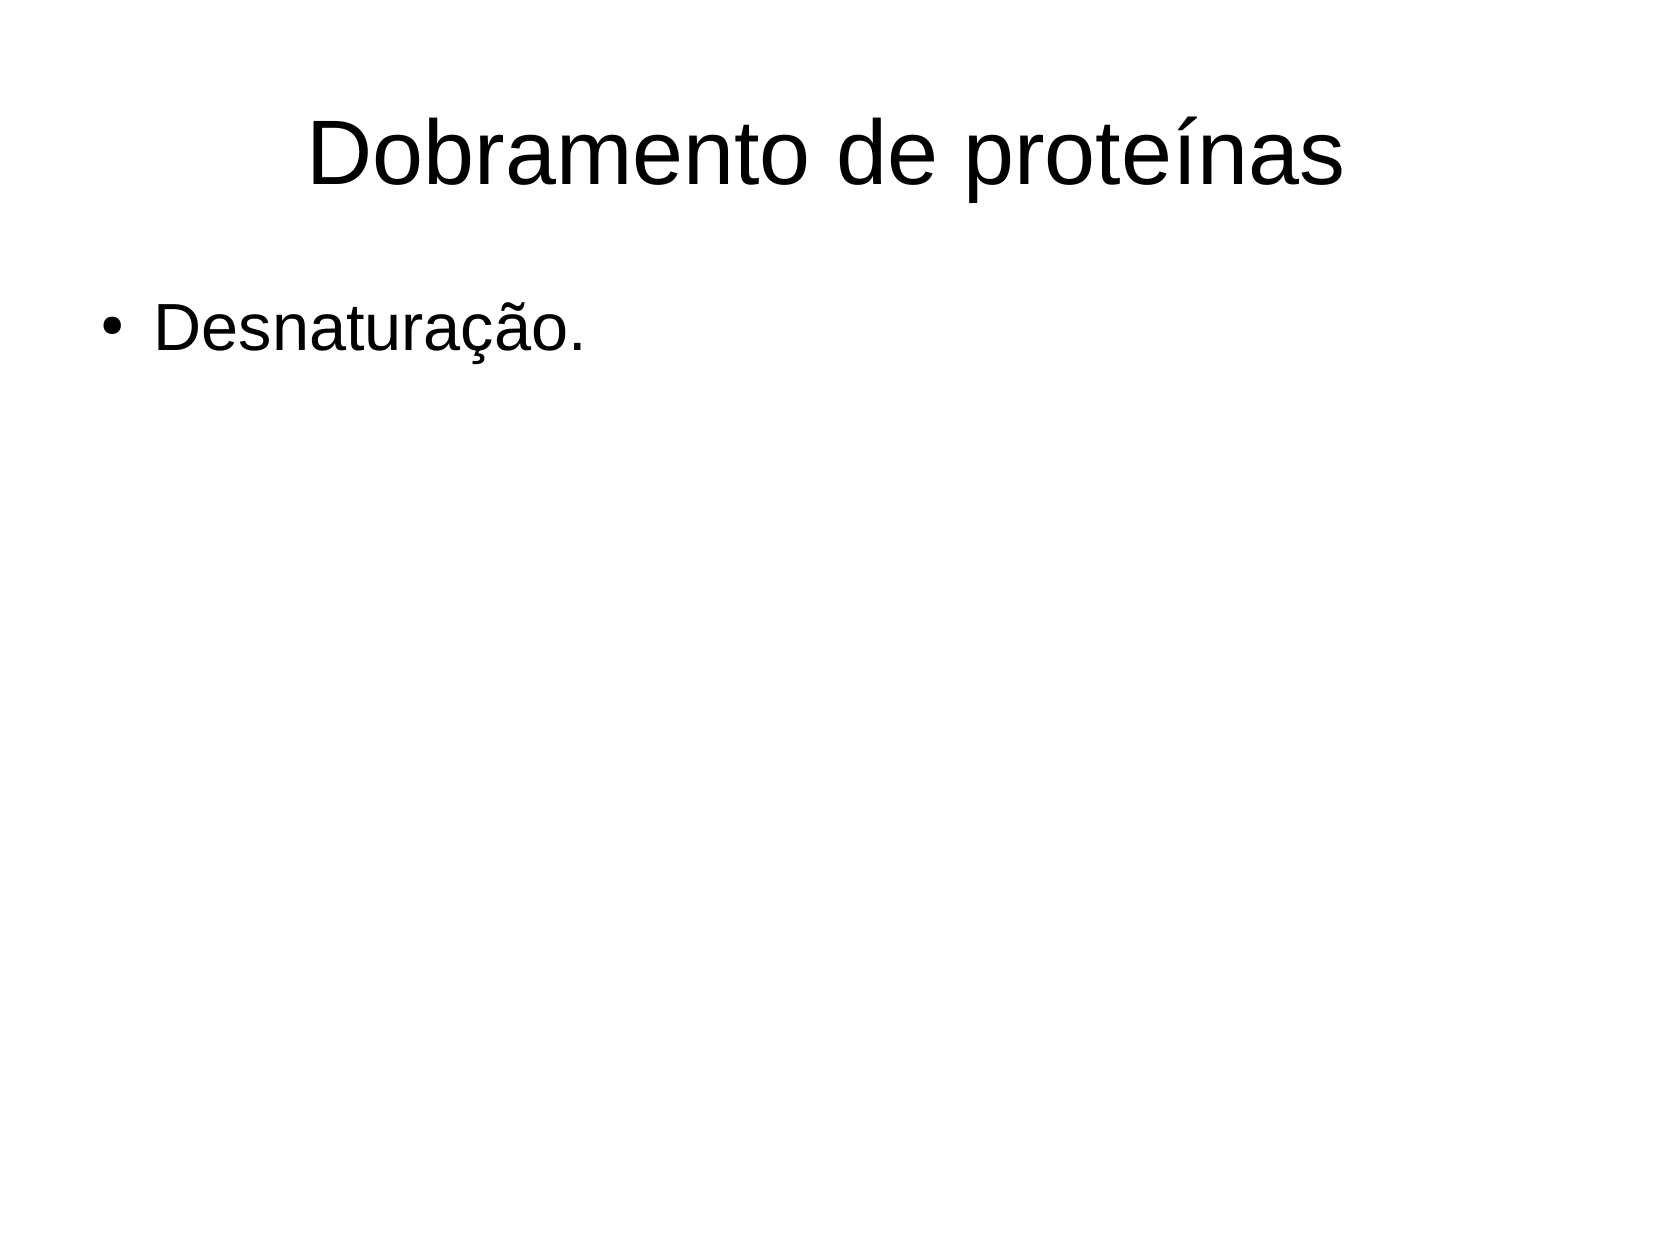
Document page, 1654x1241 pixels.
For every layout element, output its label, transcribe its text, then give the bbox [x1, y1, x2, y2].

list Desnaturação. [82, 290, 1571, 1109]
title Dobramento de proteínas [82, 49, 1571, 257]
